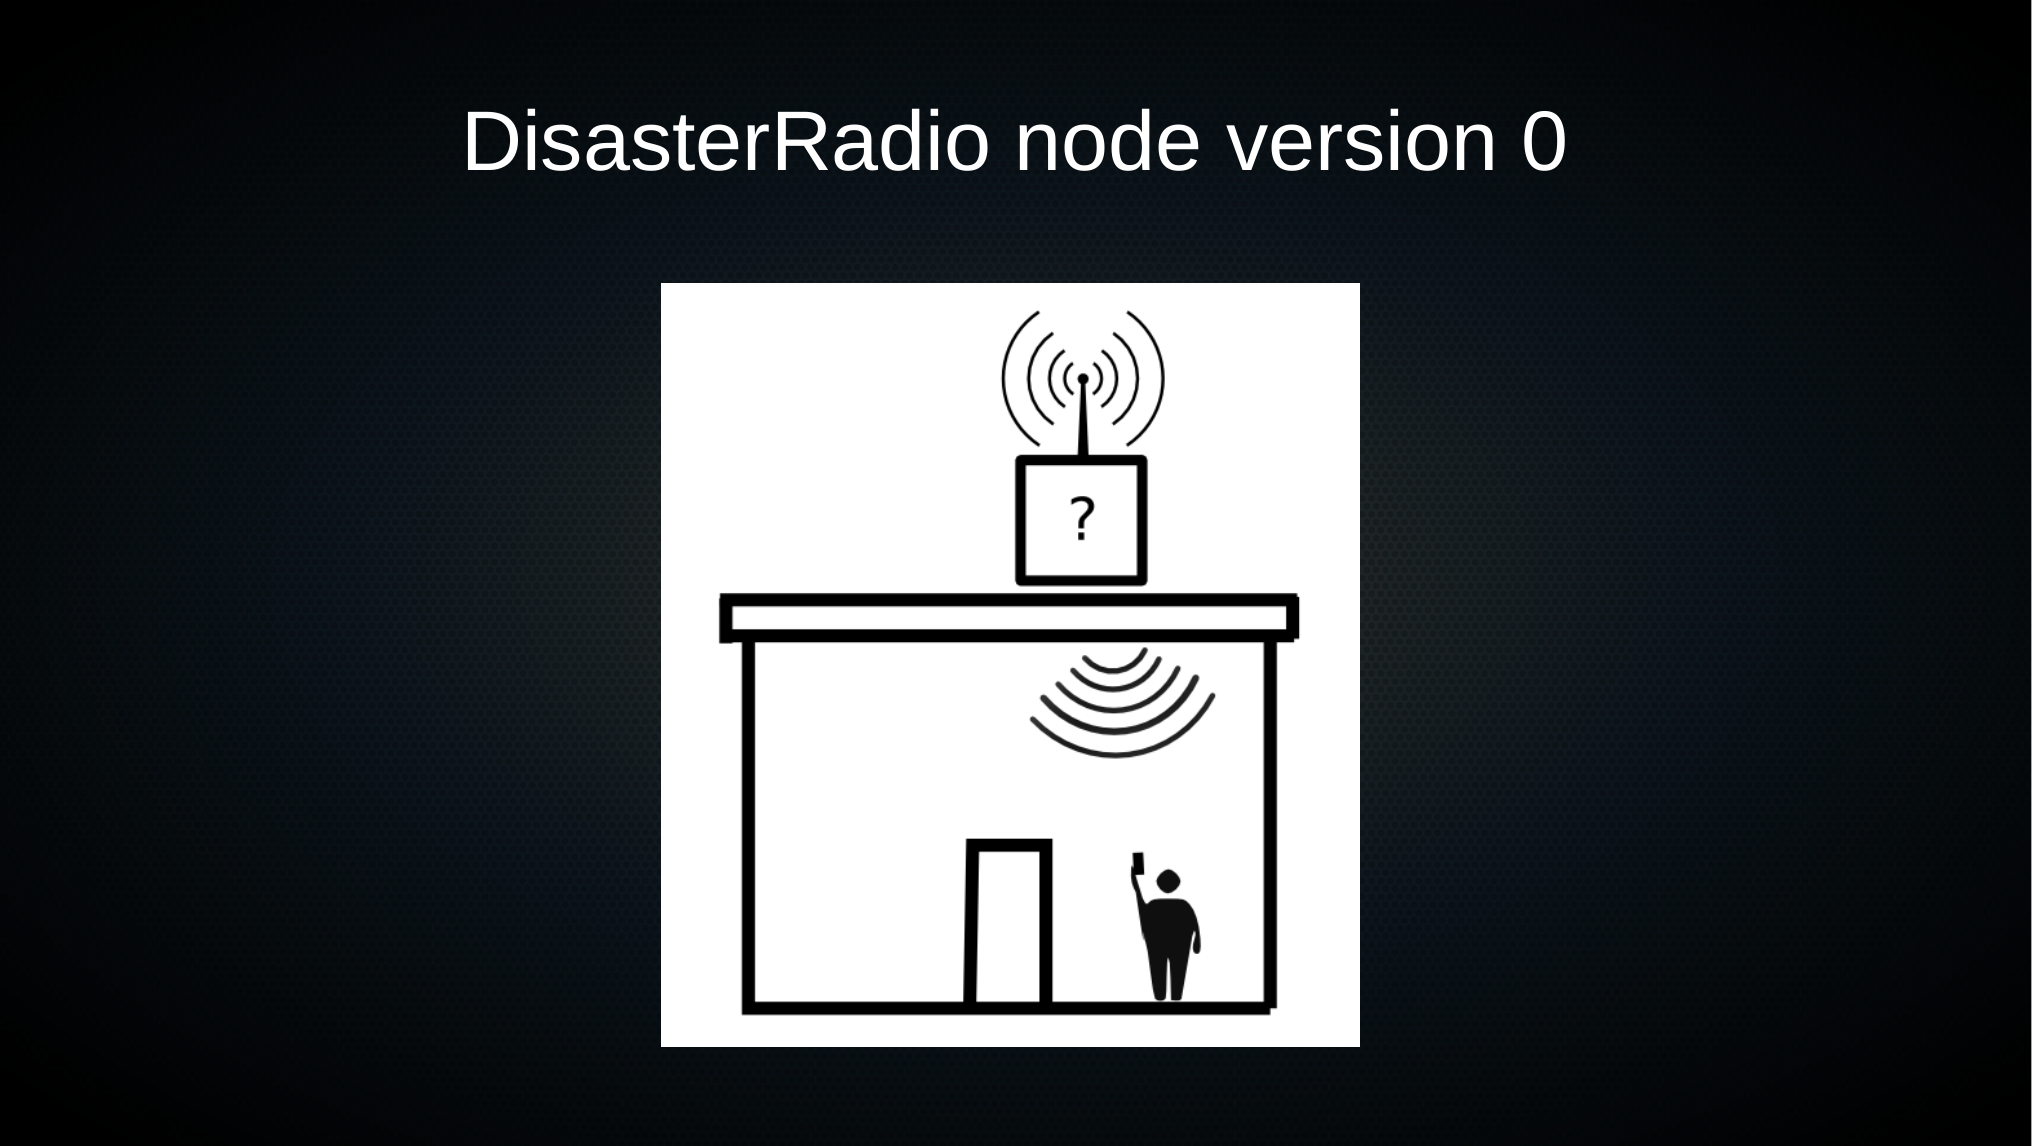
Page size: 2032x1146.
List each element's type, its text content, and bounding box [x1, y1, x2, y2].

picture [0, 0, 2032, 1146]
title DisasterRadio node version 0 [101, 45, 1930, 237]
